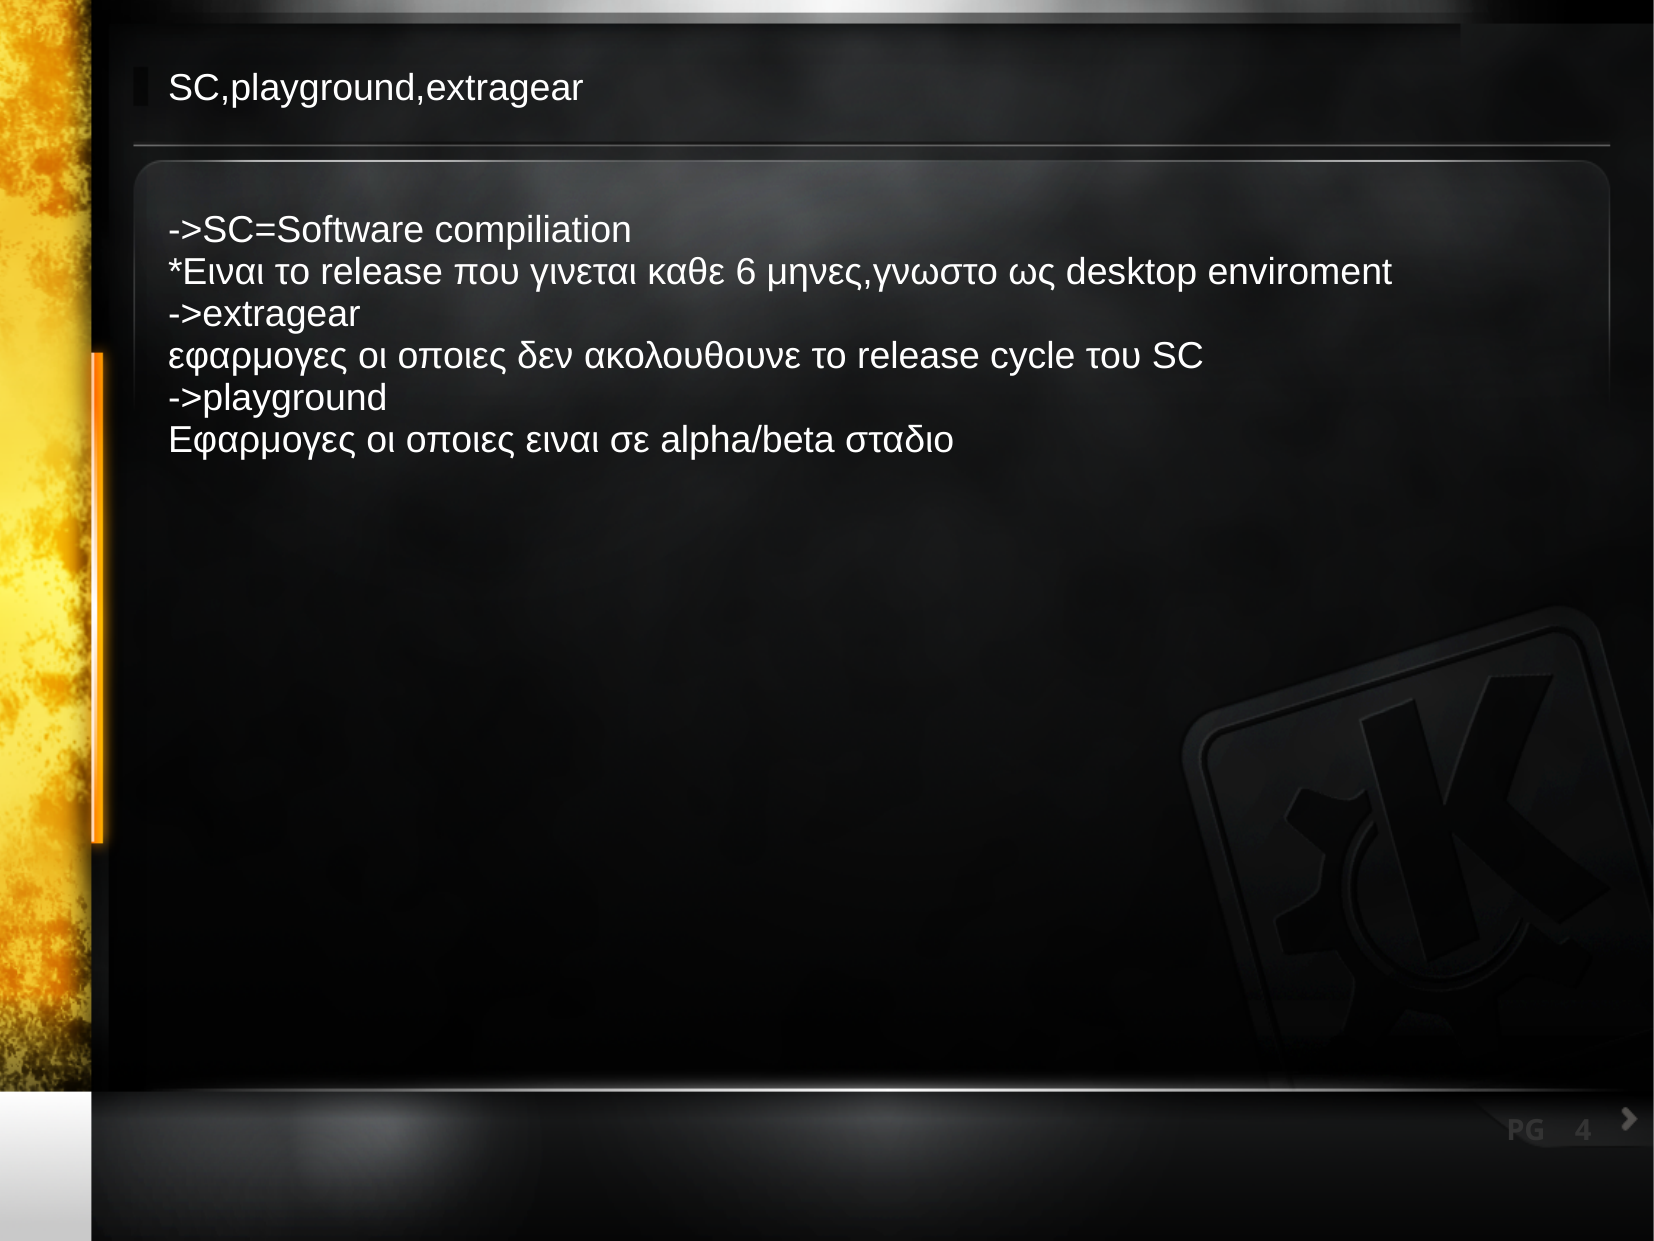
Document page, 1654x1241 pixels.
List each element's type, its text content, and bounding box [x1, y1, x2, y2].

title SC,playground,extragear [153, 59, 1589, 119]
subtitle ->SC=Software compiliation *Ειναι το release που γινεται καθε 6 μηνες,γνωστο ως desktop enviroment ->extragear εφαρμογες οι οποιες δεν ακολουθουνε το release cycle του SC ->playground Εφαρμογες οι οποιες ειναι σε alpha/beta σταδιο [153, 200, 1589, 1040]
picture [0, 0, 1654, 1241]
